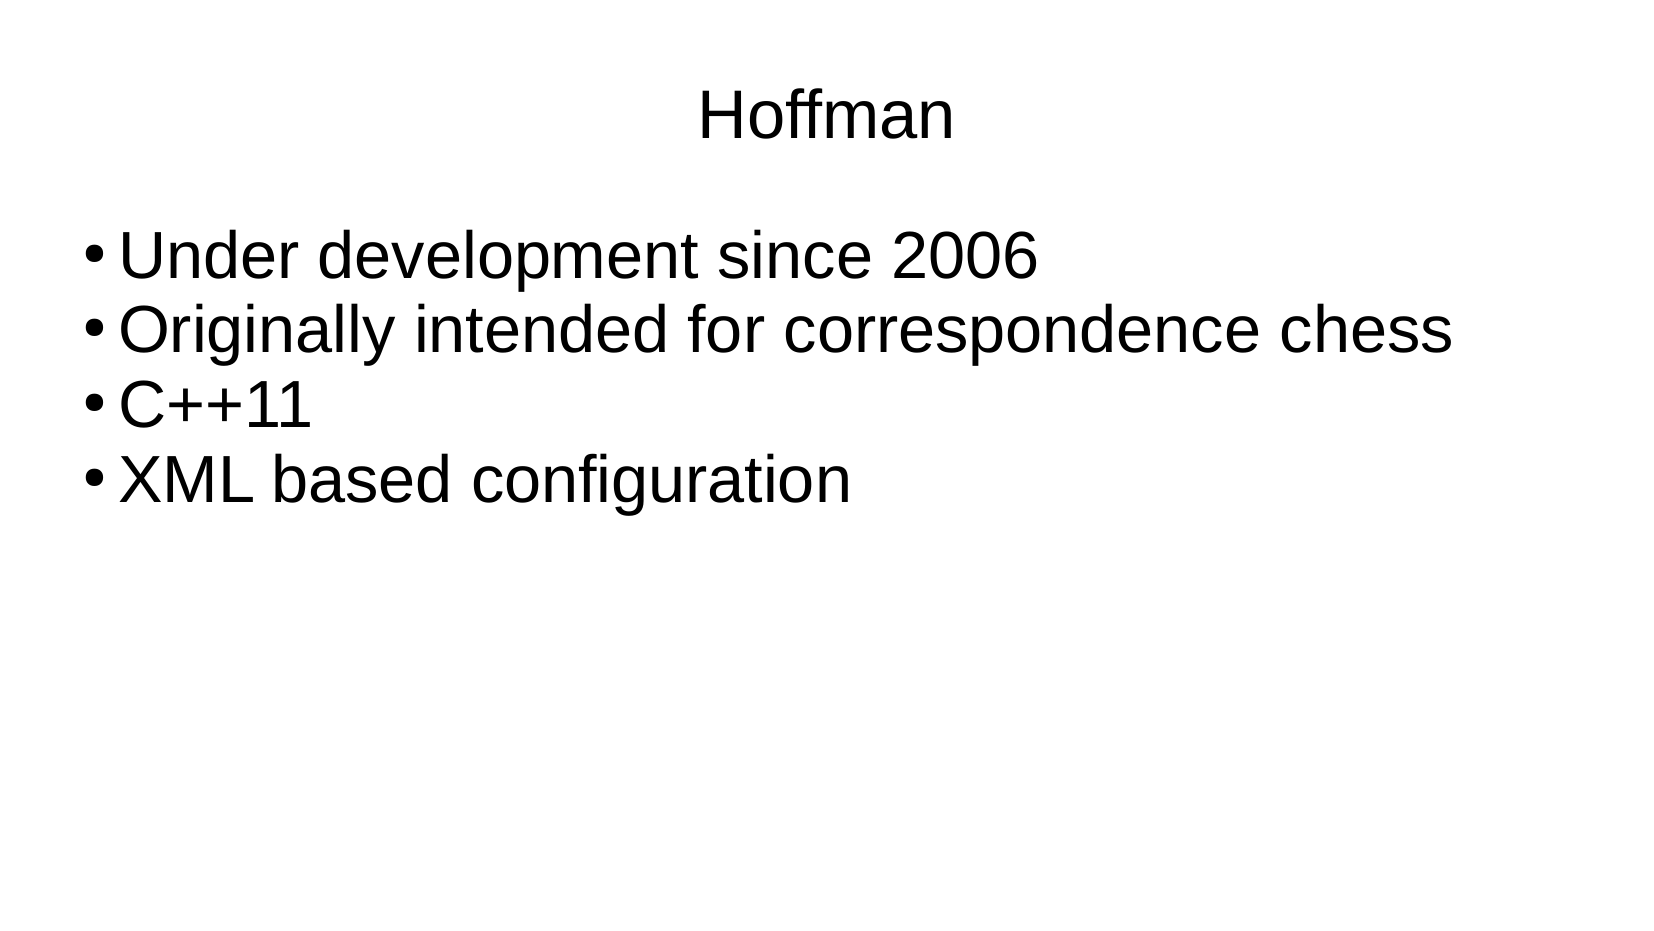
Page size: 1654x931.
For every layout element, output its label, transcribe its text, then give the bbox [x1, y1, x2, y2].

title Hoffman [82, 37, 1571, 193]
subtitle Under development since 2006 Originally intended for correspondence chess C++11 XML based configuration [82, 217, 1571, 758]
